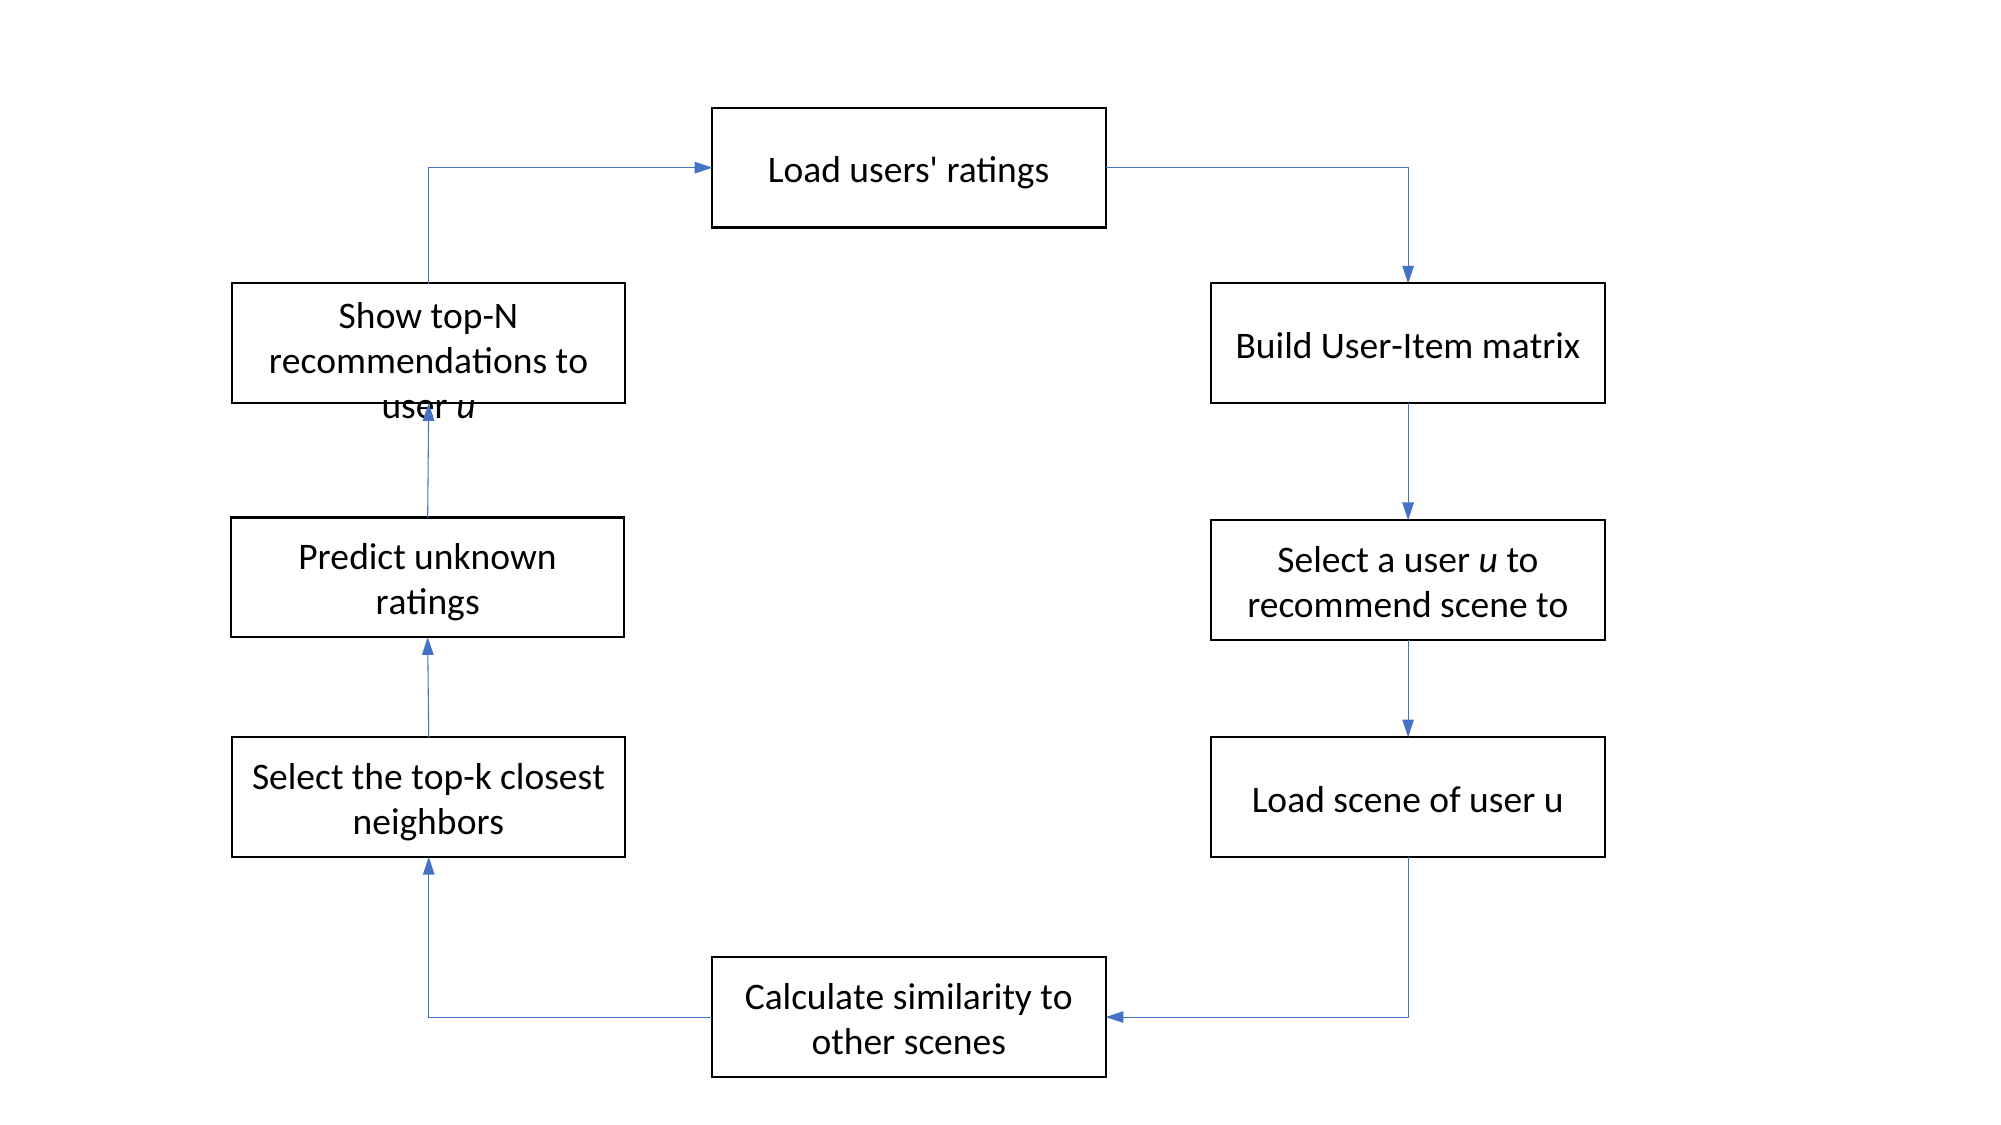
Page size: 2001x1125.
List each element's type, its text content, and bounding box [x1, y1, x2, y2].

text_box Select a user u to recommend scene to [1211, 520, 1605, 640]
text_box Show top-N recommendations to user u [232, 283, 625, 403]
text_box Select the top-k closest neighbors [232, 737, 625, 857]
text_box Load users' ratings [712, 108, 1106, 227]
text_box Load scene of user u [1211, 737, 1605, 857]
text_box Calculate similarity to other scenes [712, 957, 1106, 1077]
text_box Build User-Item matrix [1211, 283, 1605, 403]
text_box Predict unknown ratings [231, 517, 624, 637]
